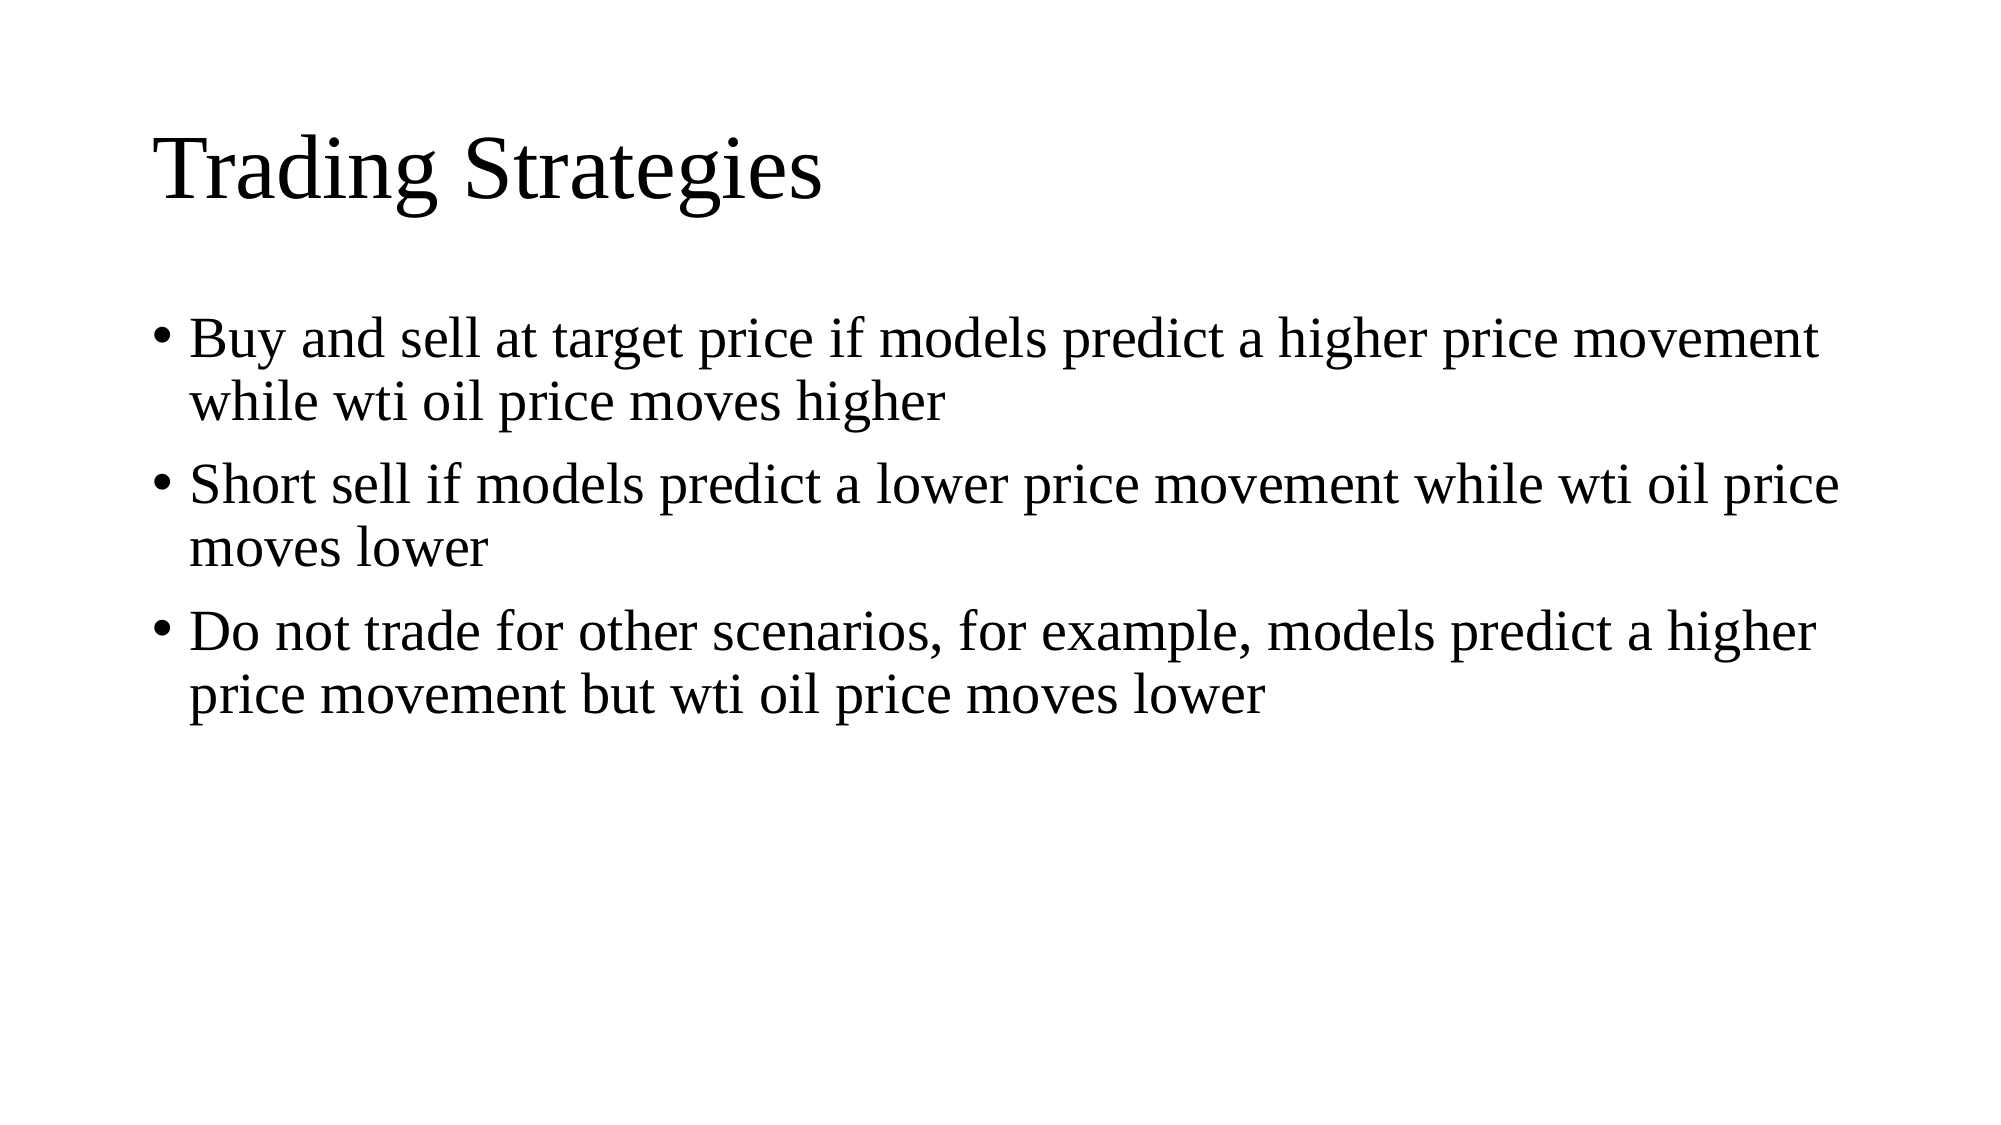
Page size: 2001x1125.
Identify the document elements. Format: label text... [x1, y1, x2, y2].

list Buy and sell at target price if models predict a higher price movement while wti oil price moves higher Short sell if models predict a lower price movement while wti oil price moves lower Do not trade for other scenarios, for example, models predict a higher price movement but wti oil price moves lower [137, 299, 1863, 1014]
title Trading Strategies [137, 59, 1863, 278]
